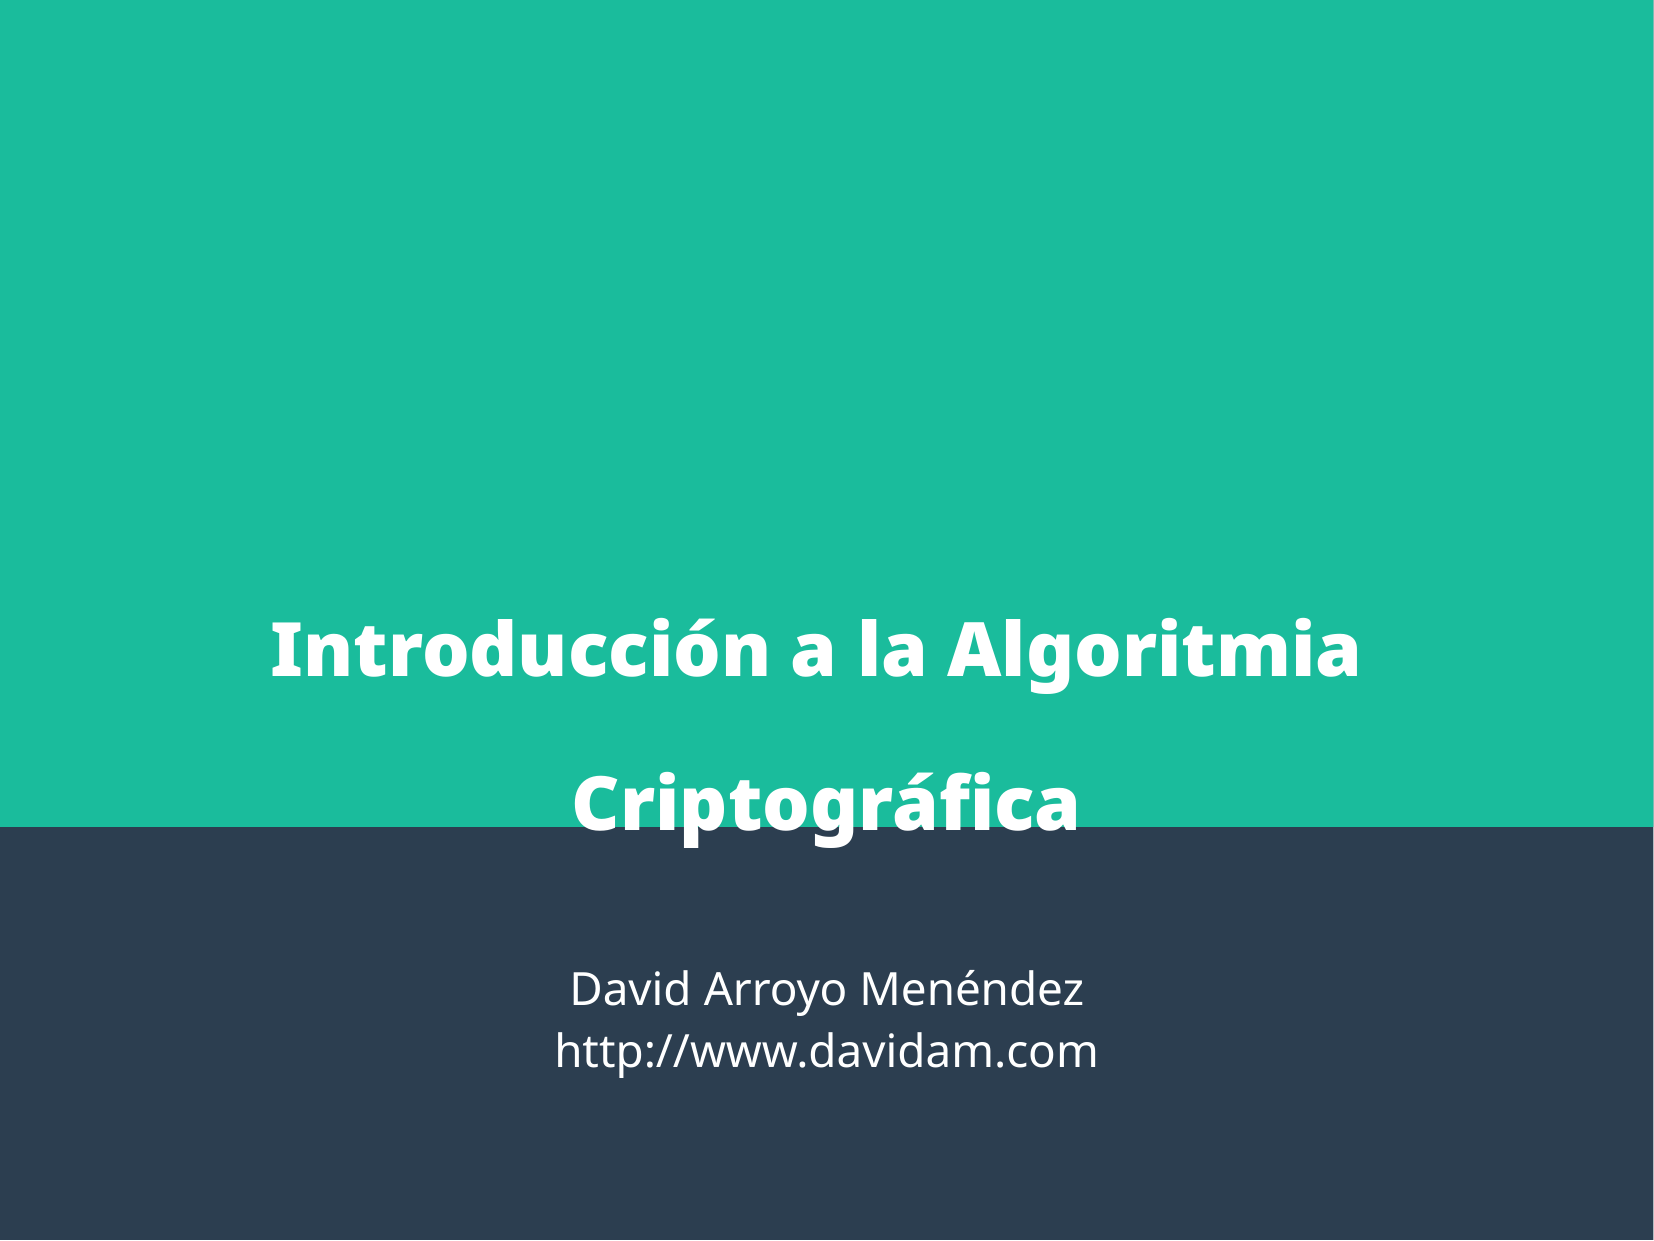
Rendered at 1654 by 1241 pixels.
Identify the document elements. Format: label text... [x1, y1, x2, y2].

subtitle David Arroyo Menéndez http://www.davidam.com [59, 856, 1595, 1182]
title Introducción a la Algoritmia Criptográfica [59, 589, 1595, 808]
